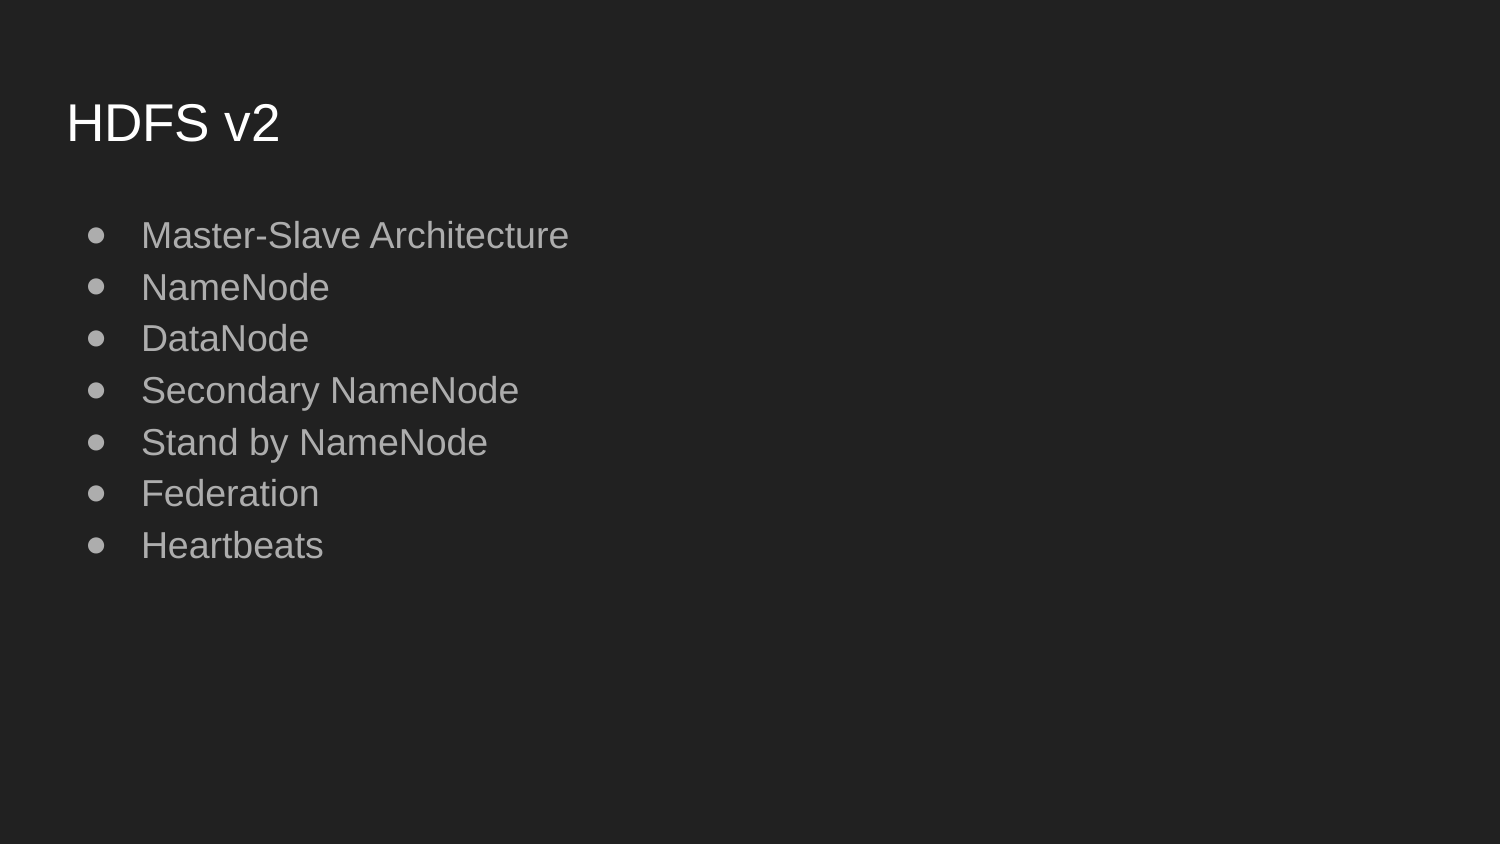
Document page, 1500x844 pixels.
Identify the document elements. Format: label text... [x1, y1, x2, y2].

title HDFS v2 [51, 72, 1449, 167]
list Master-Slave Architecture NameNode DataNode Secondary NameNode Stand by NameNode Federation Heartbeats [51, 189, 1449, 750]
